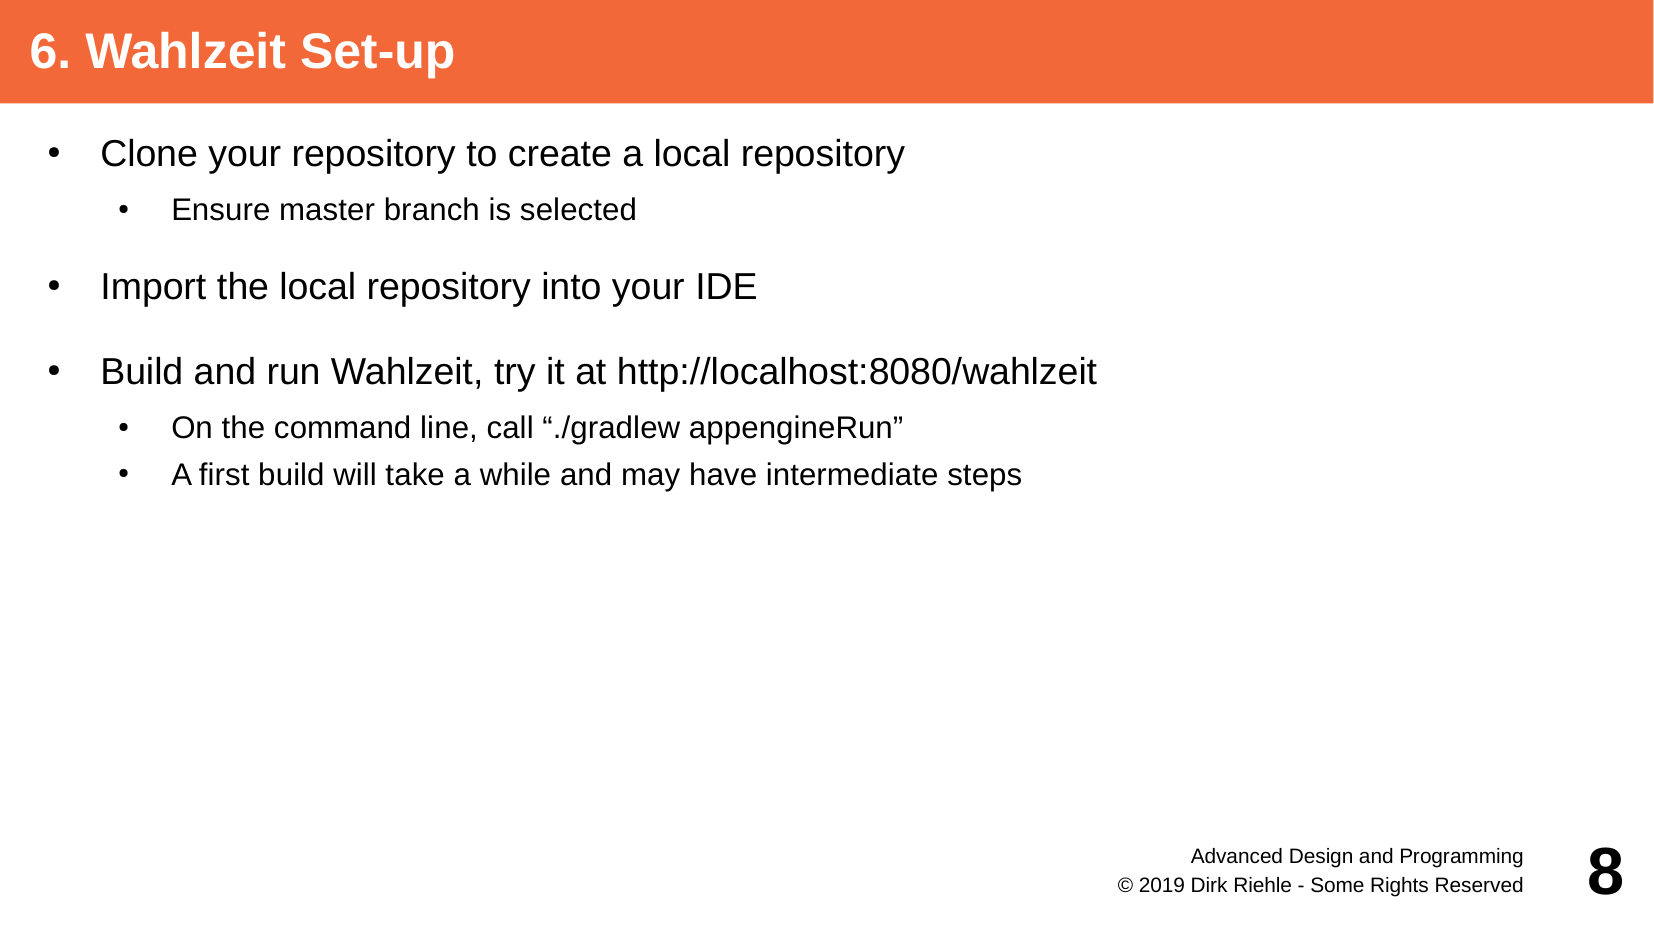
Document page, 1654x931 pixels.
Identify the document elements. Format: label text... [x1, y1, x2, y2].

list Clone your repository to create a local repository Ensure master branch is selected Import the local repository into your IDE Build and run Wahlzeit, try it at http://localhost:8080/wahlzeit On the command line, call “./gradlew appengineRun” A first build will take a while and may have intermediate steps [29, 132, 1625, 813]
title 6. Wahlzeit Set-up [0, 0, 1654, 104]
